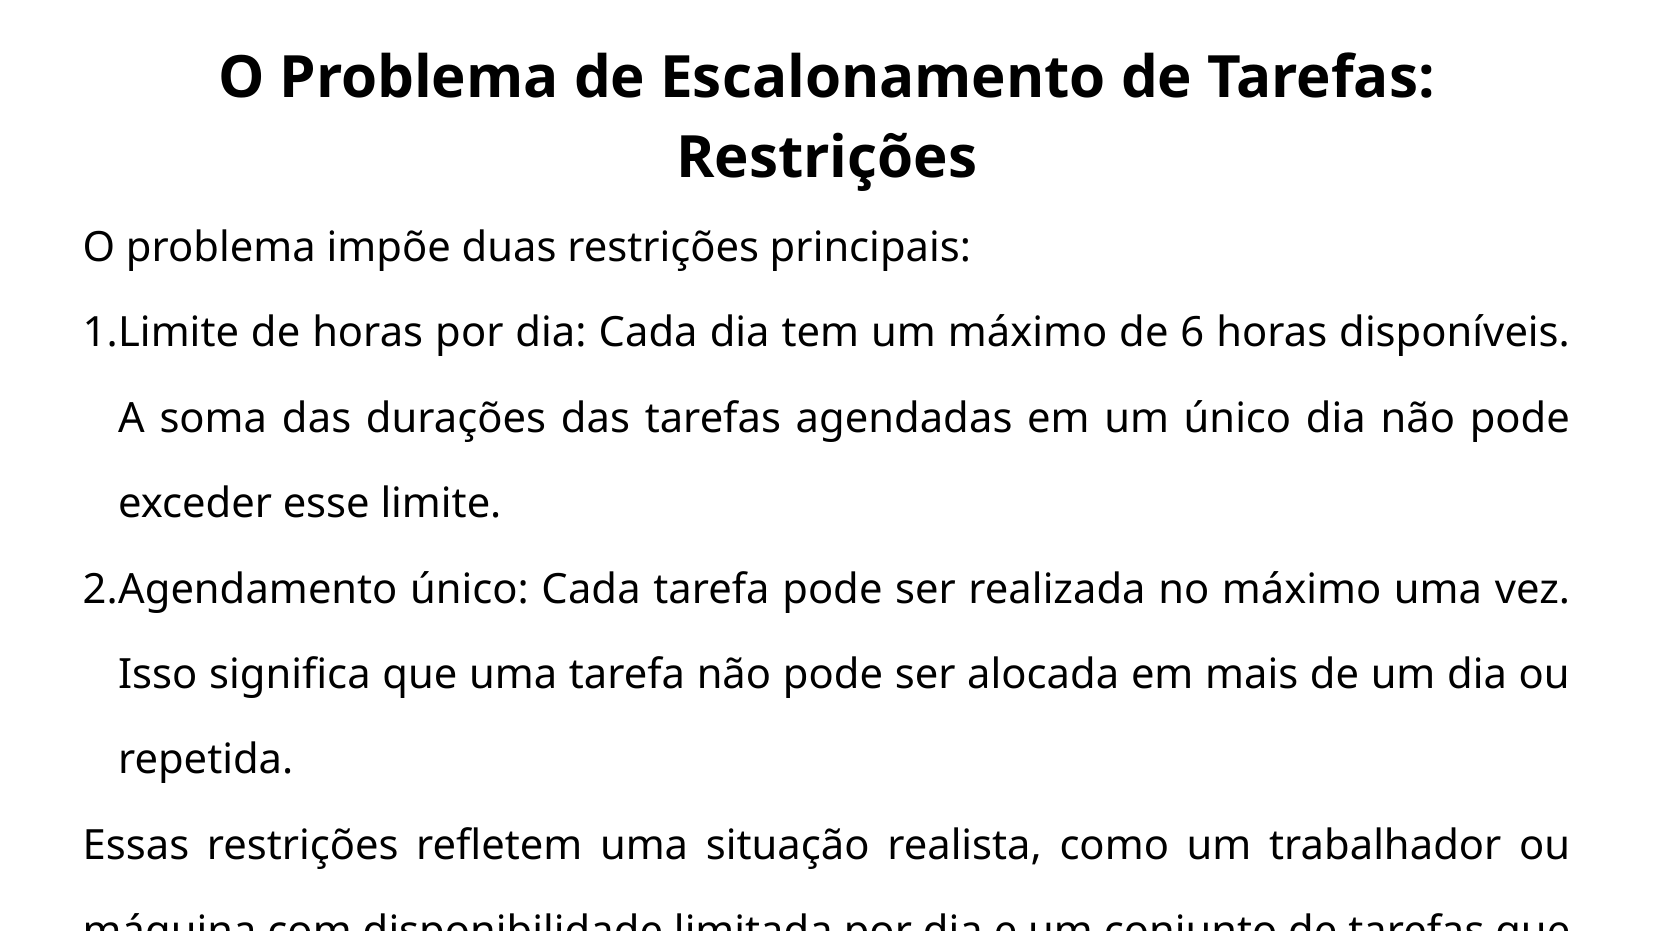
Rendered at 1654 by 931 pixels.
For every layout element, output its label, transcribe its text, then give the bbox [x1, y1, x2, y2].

subtitle O problema impõe duas restrições principais: Limite de horas por dia: Cada dia tem um máximo de 6 horas disponíveis. A soma das durações das tarefas agendadas em um único dia não pode exceder esse limite. Agendamento único: Cada tarefa pode ser realizada no máximo uma vez. Isso significa que uma tarefa não pode ser alocada em mais de um dia ou repetida. Essas restrições refletem uma situação realista, como um trabalhador ou máquina com disponibilidade limitada por dia e um conjunto de tarefas que só precisam (ou podem) ser feitas uma vez. [82, 188, 1571, 894]
title O Problema de Escalonamento de Tarefas: Restrições [82, 37, 1571, 188]
